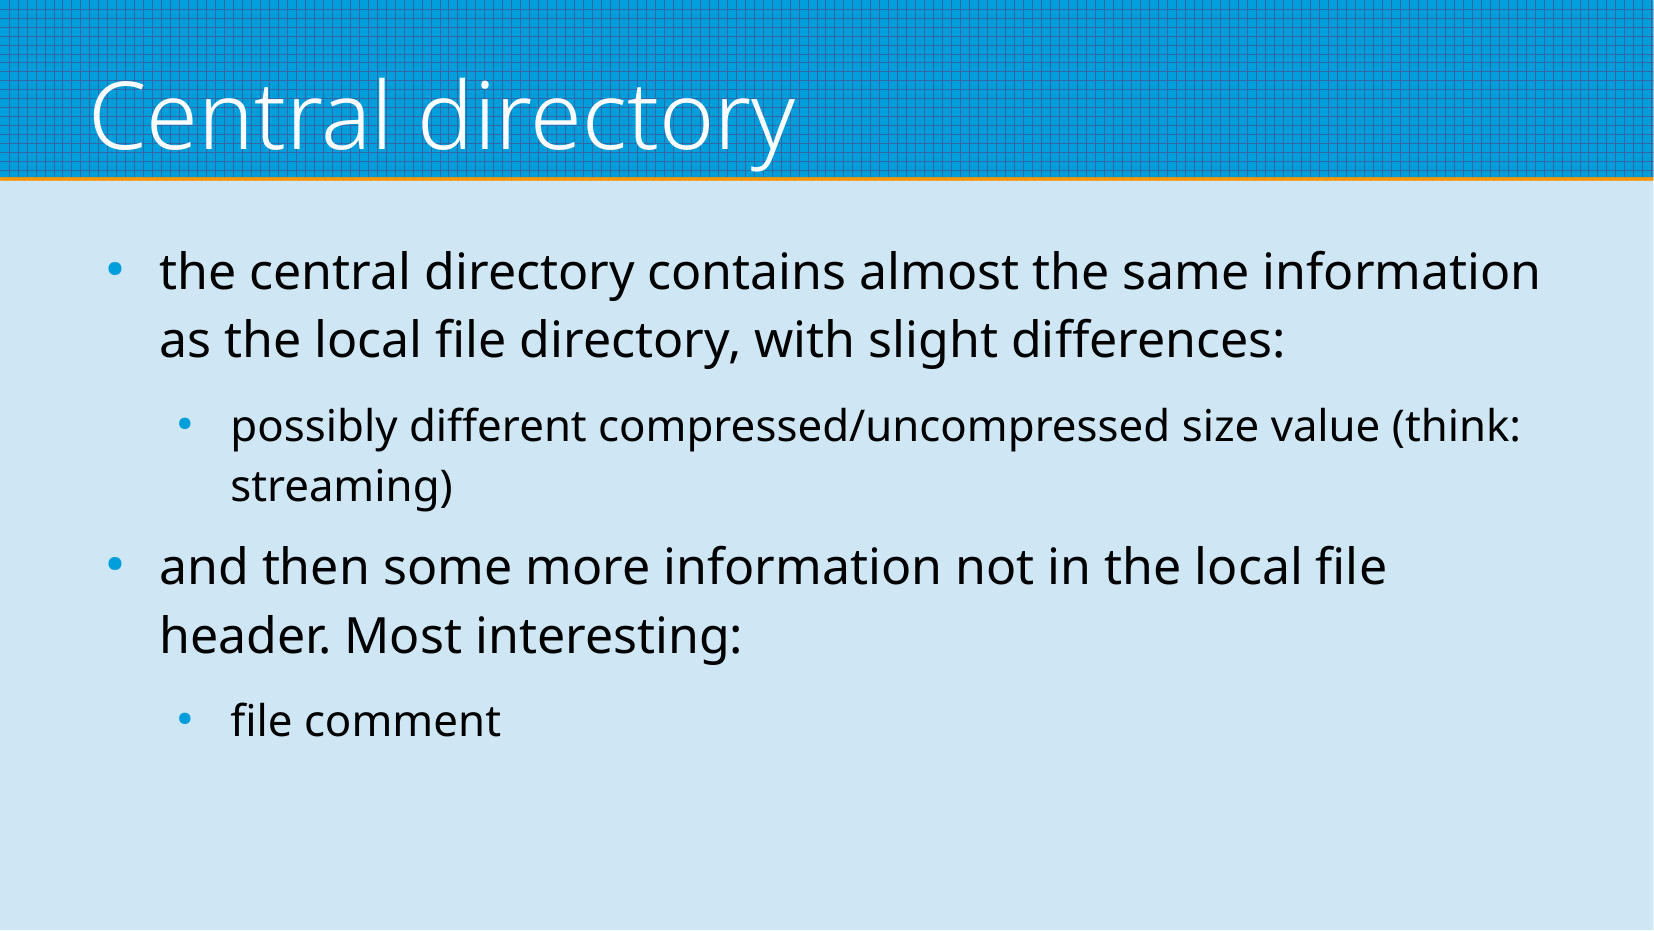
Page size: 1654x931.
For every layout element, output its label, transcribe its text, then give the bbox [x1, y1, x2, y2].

list the central directory contains almost the same information as the local file directory, with slight differences: possibly different compressed/uncompressed size value (think: streaming) and then some more information not in the local file header. Most interesting: file comment [88, 236, 1565, 813]
title Central directory [88, 14, 1565, 178]
